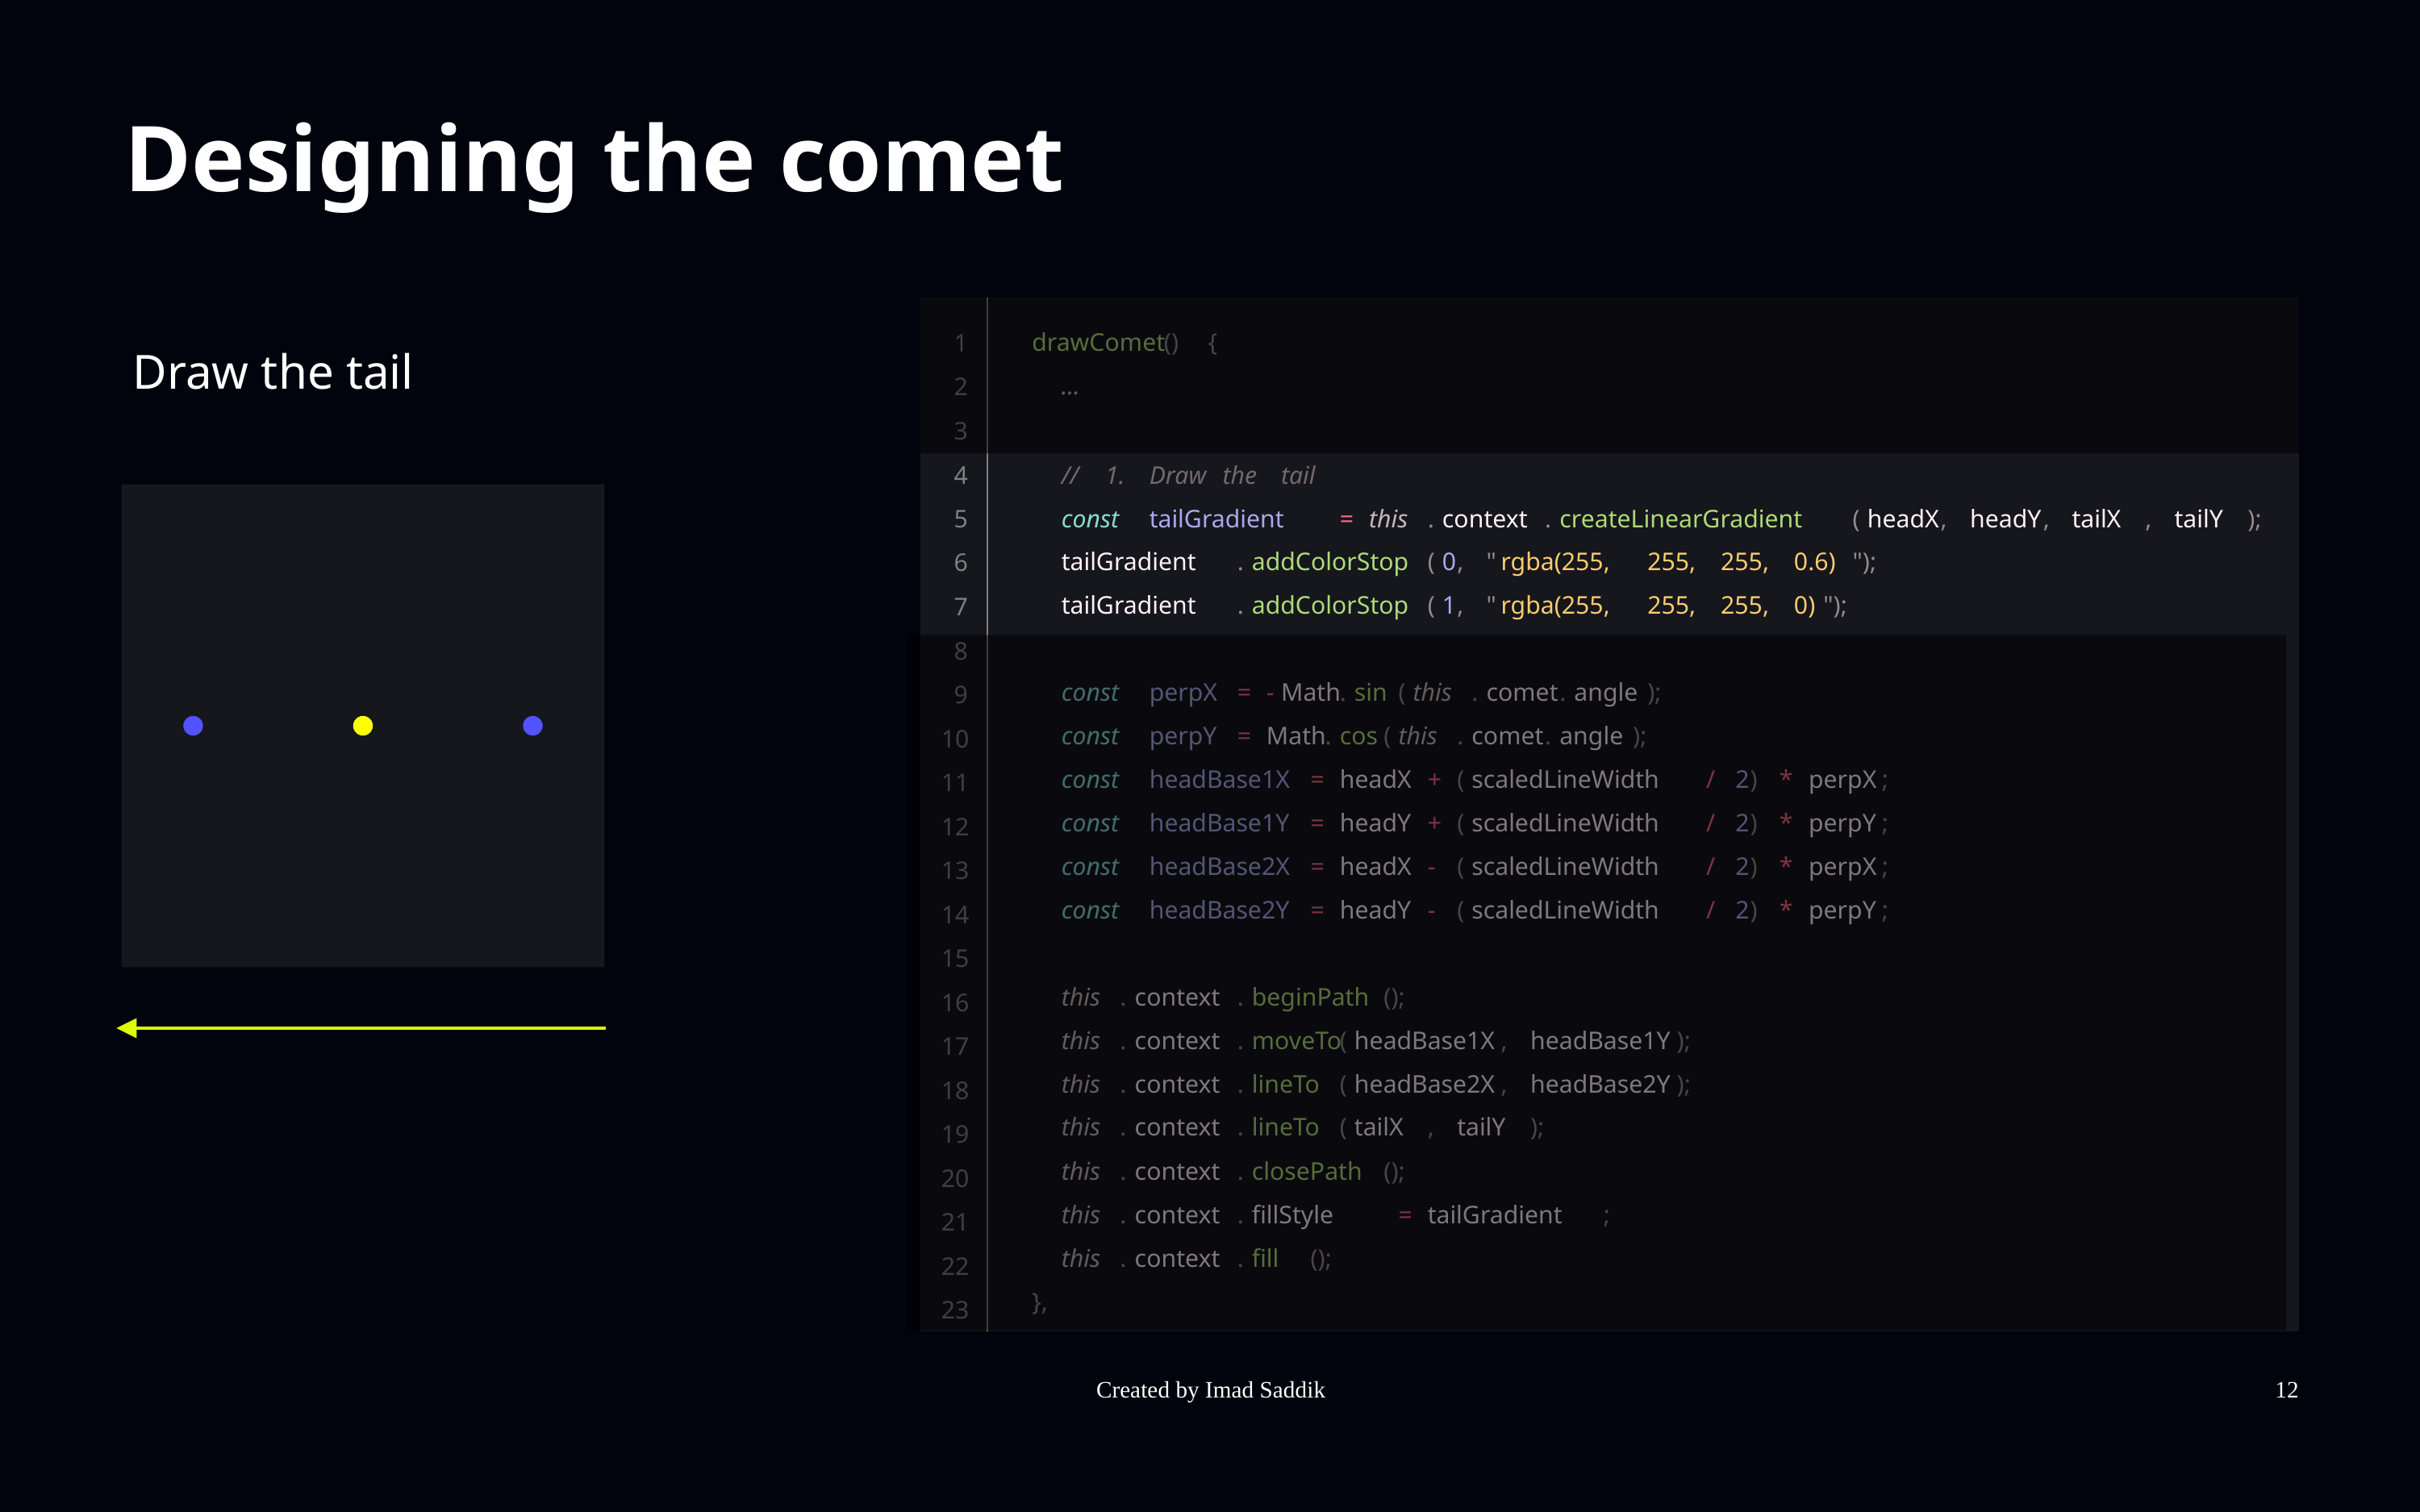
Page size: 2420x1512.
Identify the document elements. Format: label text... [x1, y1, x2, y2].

text_box Designing the comet [112, 61, 1411, 251]
text_box [920, 297, 2299, 454]
text_box [907, 635, 2287, 1331]
text_box Draw the tail [121, 301, 817, 399]
picture [920, 297, 2300, 1331]
picture [121, 484, 606, 968]
